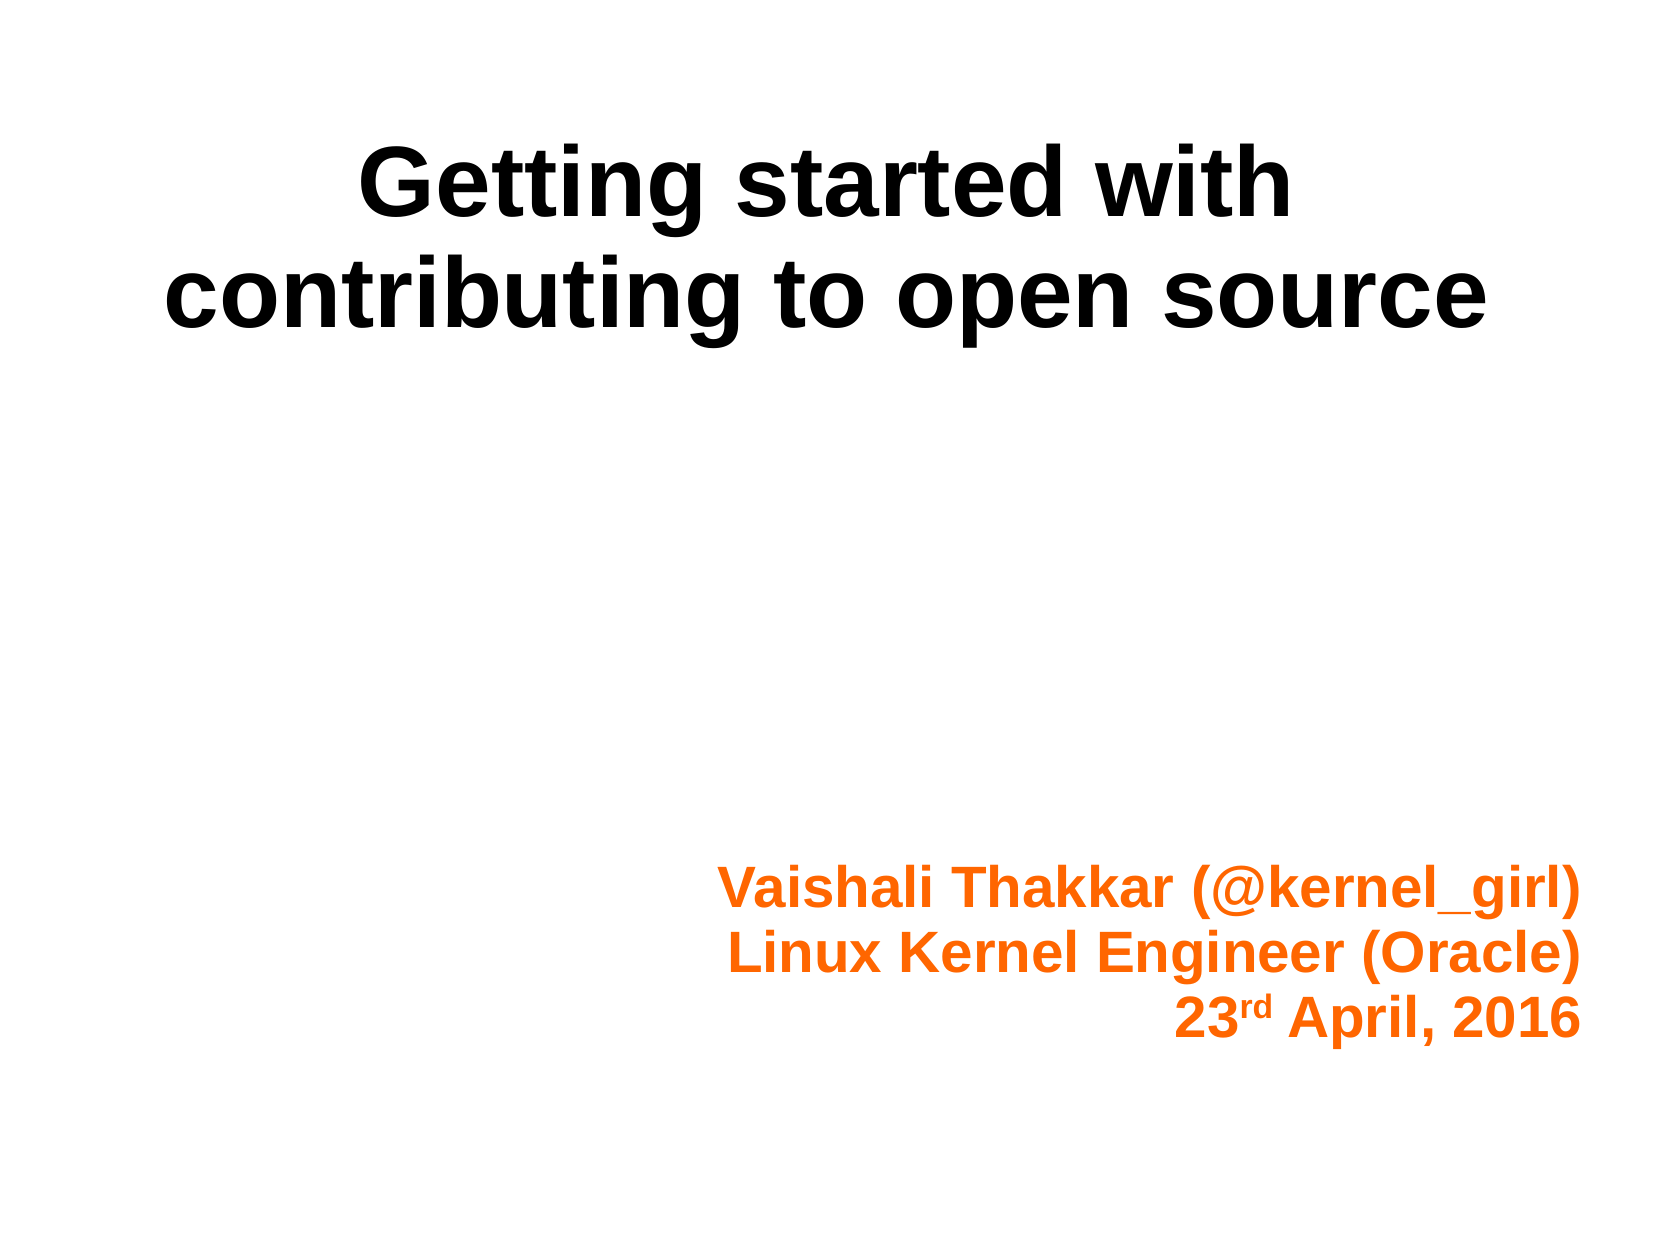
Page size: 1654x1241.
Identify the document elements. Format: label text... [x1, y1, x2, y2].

title Getting started with contributing to open source [82, 49, 1571, 426]
subtitle Vaishali Thakkar (@kernel_girl) Linux Kernel Engineer (Oracle) 23rd April, 2016 [94, 413, 1583, 1193]
